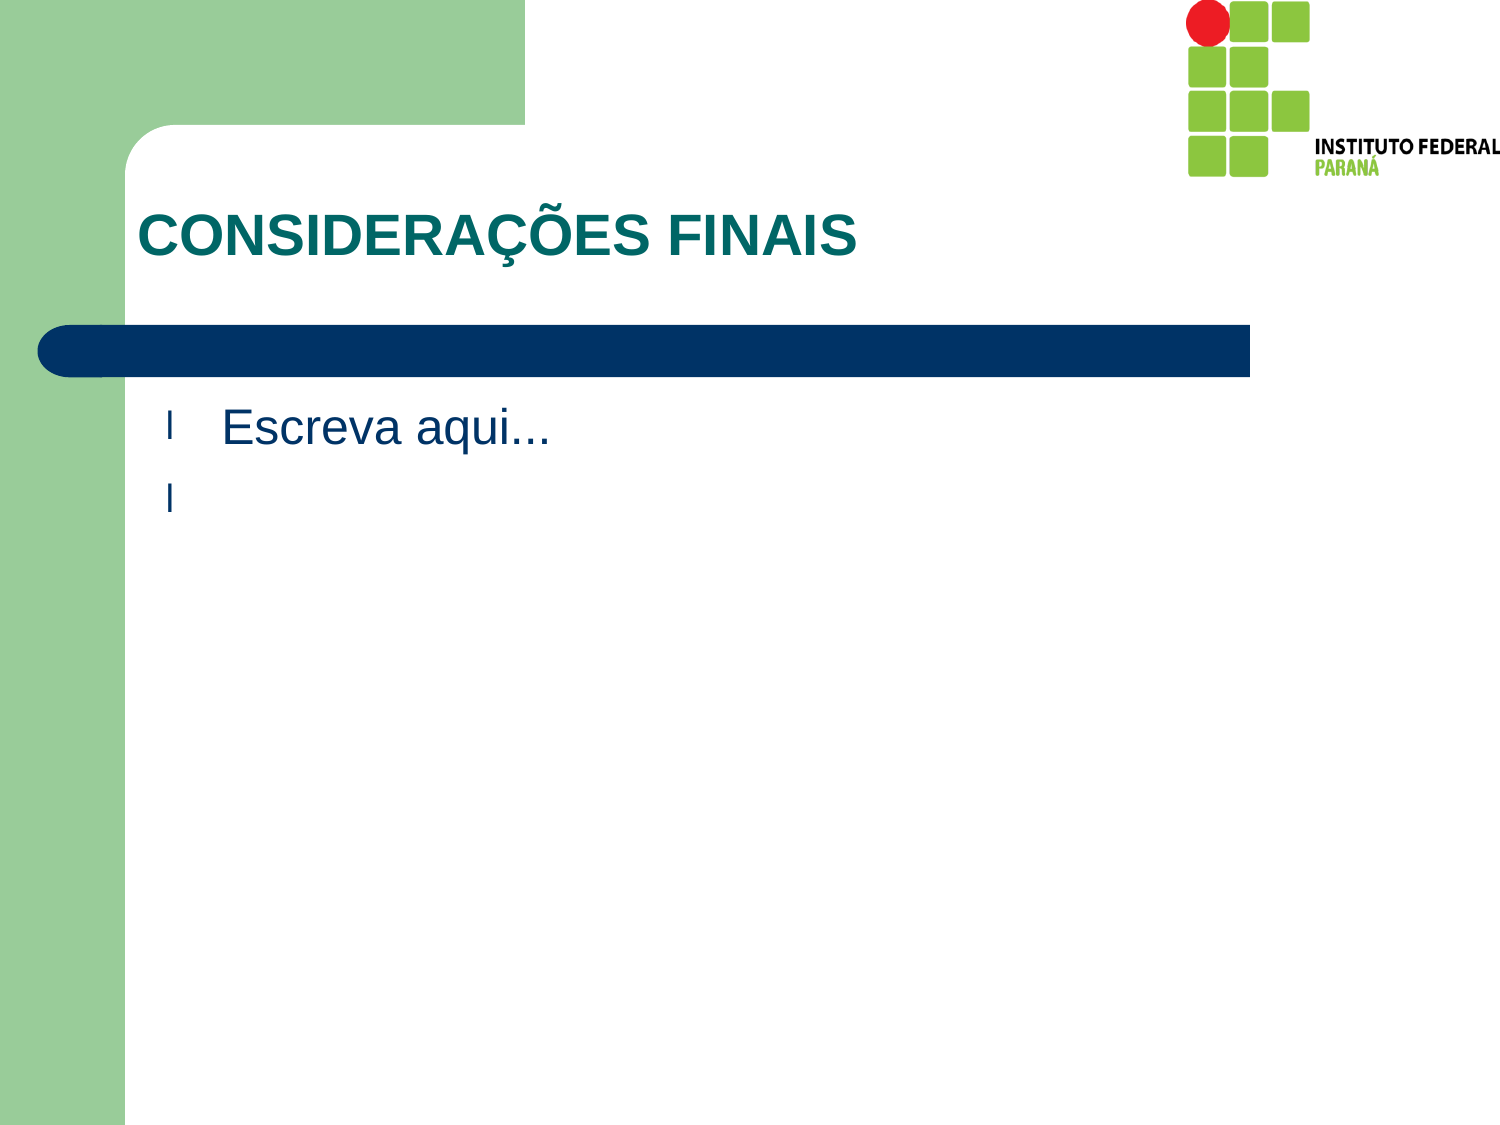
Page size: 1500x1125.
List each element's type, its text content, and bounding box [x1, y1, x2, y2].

list Escreva aqui... [150, 387, 1463, 1001]
title CONSIDERAÇÕES FINAIS [122, 184, 1500, 276]
